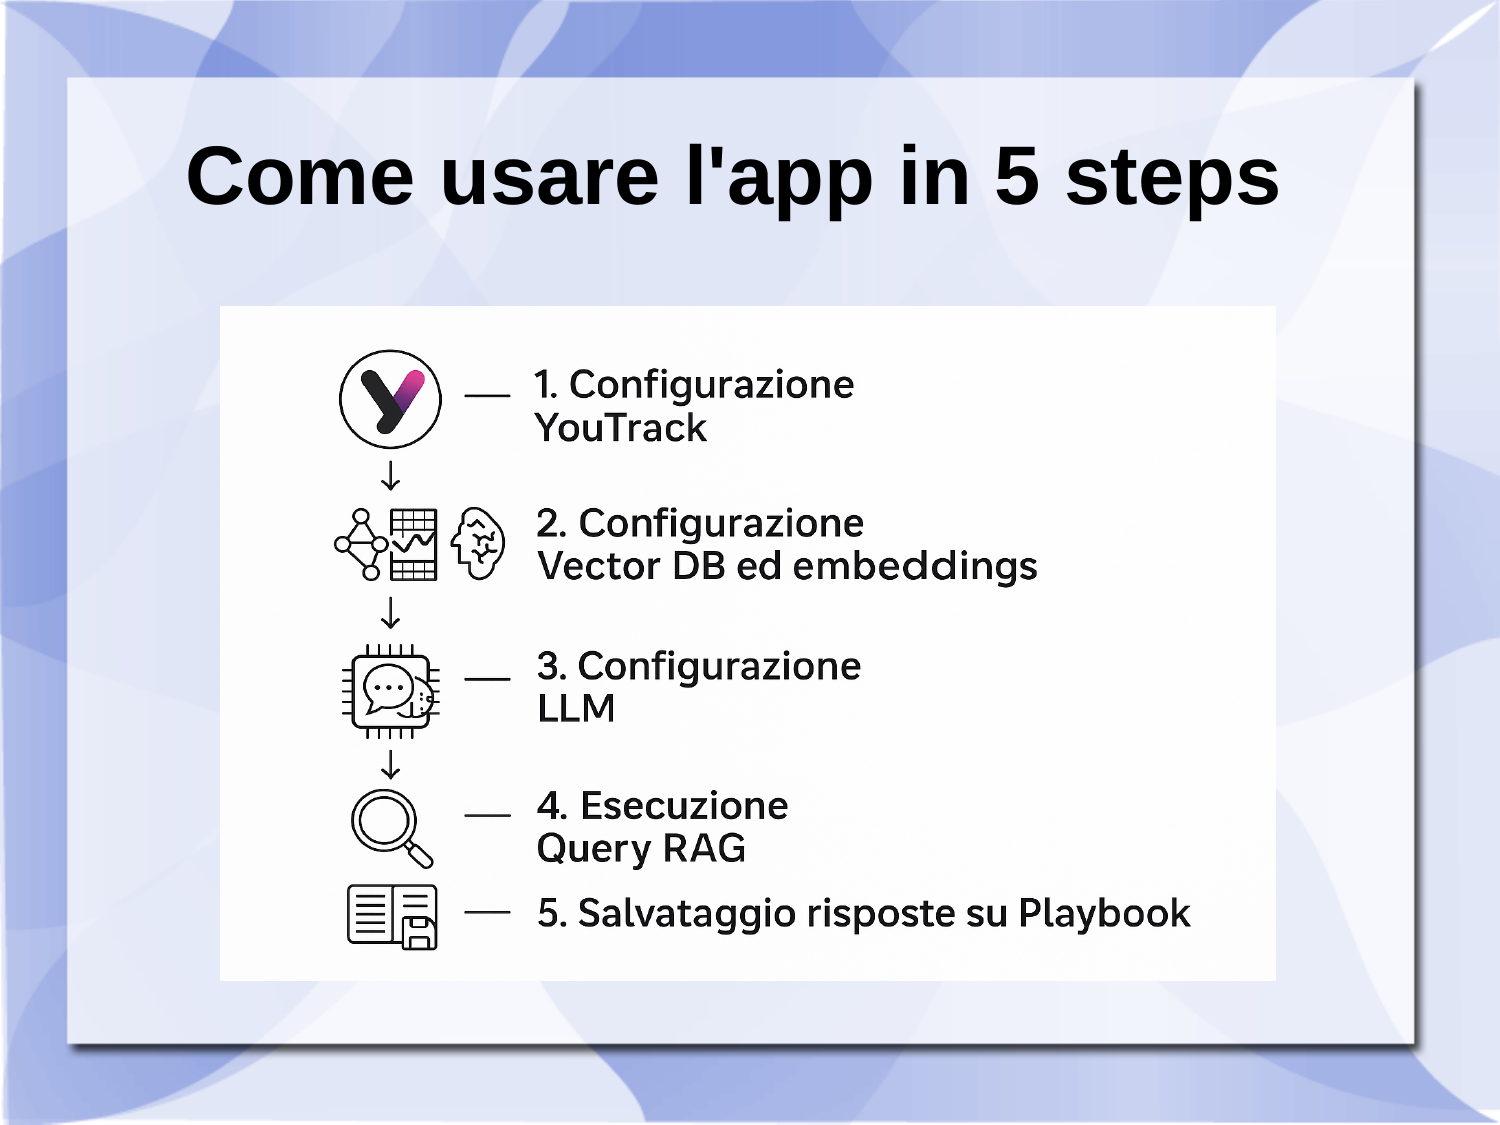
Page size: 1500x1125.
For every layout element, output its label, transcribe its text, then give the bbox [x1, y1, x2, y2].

picture [0, 0, 1500, 1125]
title Come usare l'app in 5 steps [75, 82, 1393, 271]
